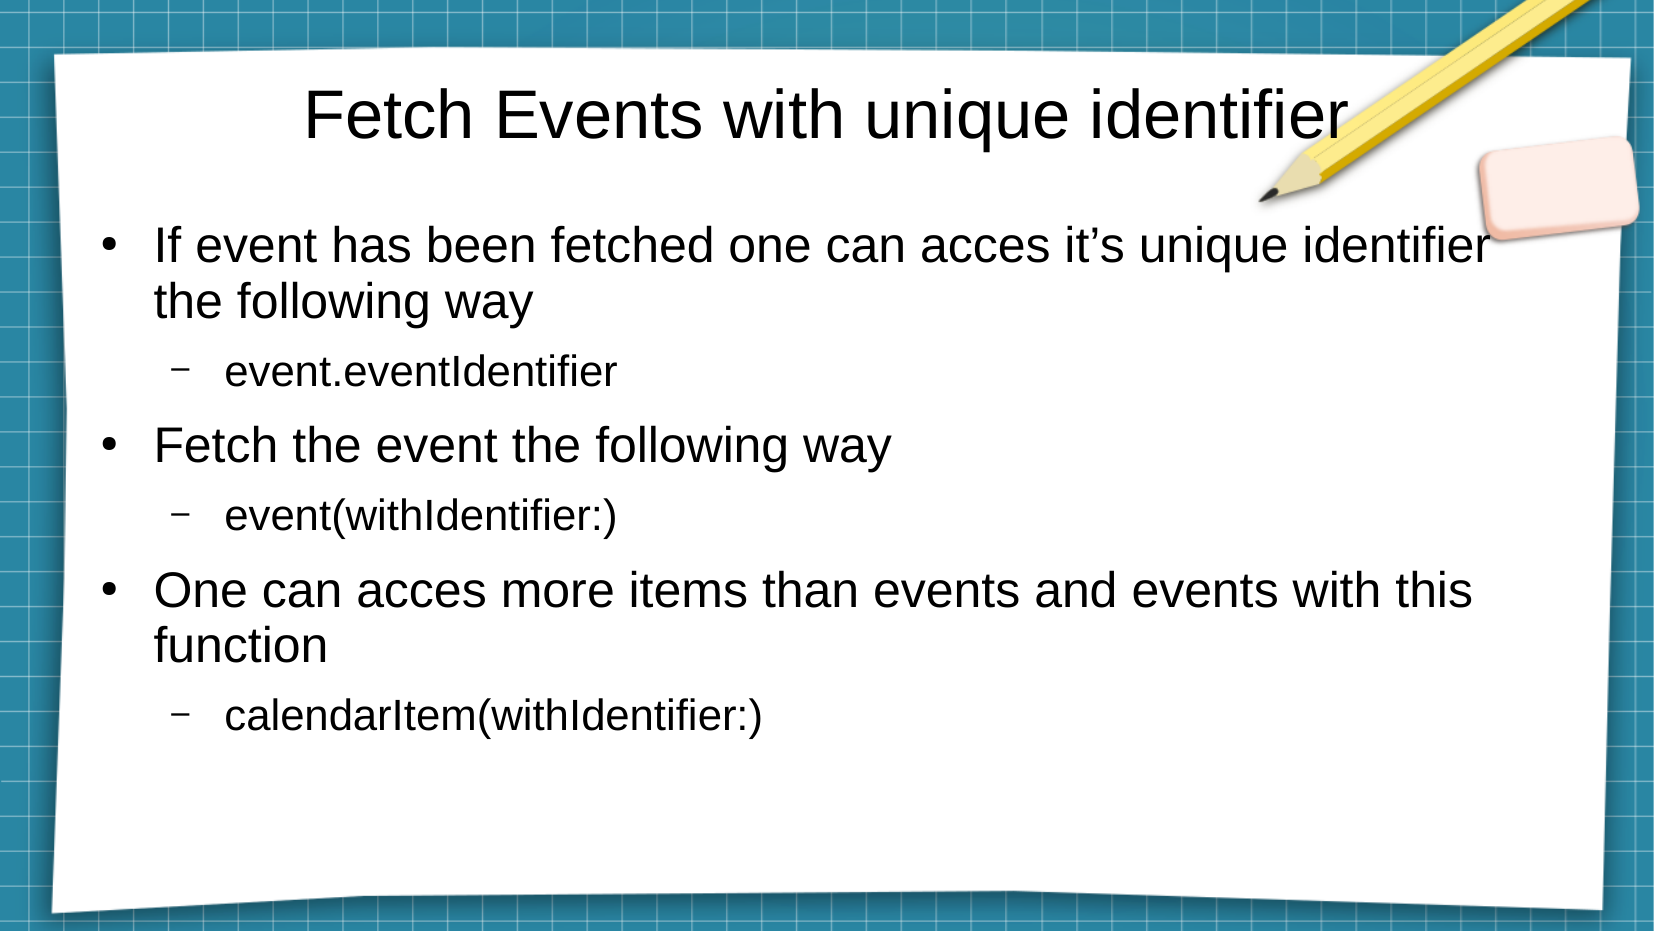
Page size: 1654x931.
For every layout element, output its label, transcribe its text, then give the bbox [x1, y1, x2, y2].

picture [0, 0, 1654, 931]
title Fetch Events with unique identifier [82, 37, 1571, 193]
list If event has been fetched one can acces it’s unique identifier the following way event.eventIdentifier Fetch the event the following way event(withIdentifier:) One can acces more items than events and events with this function calendarItem(withIdentifier:) [82, 217, 1571, 758]
